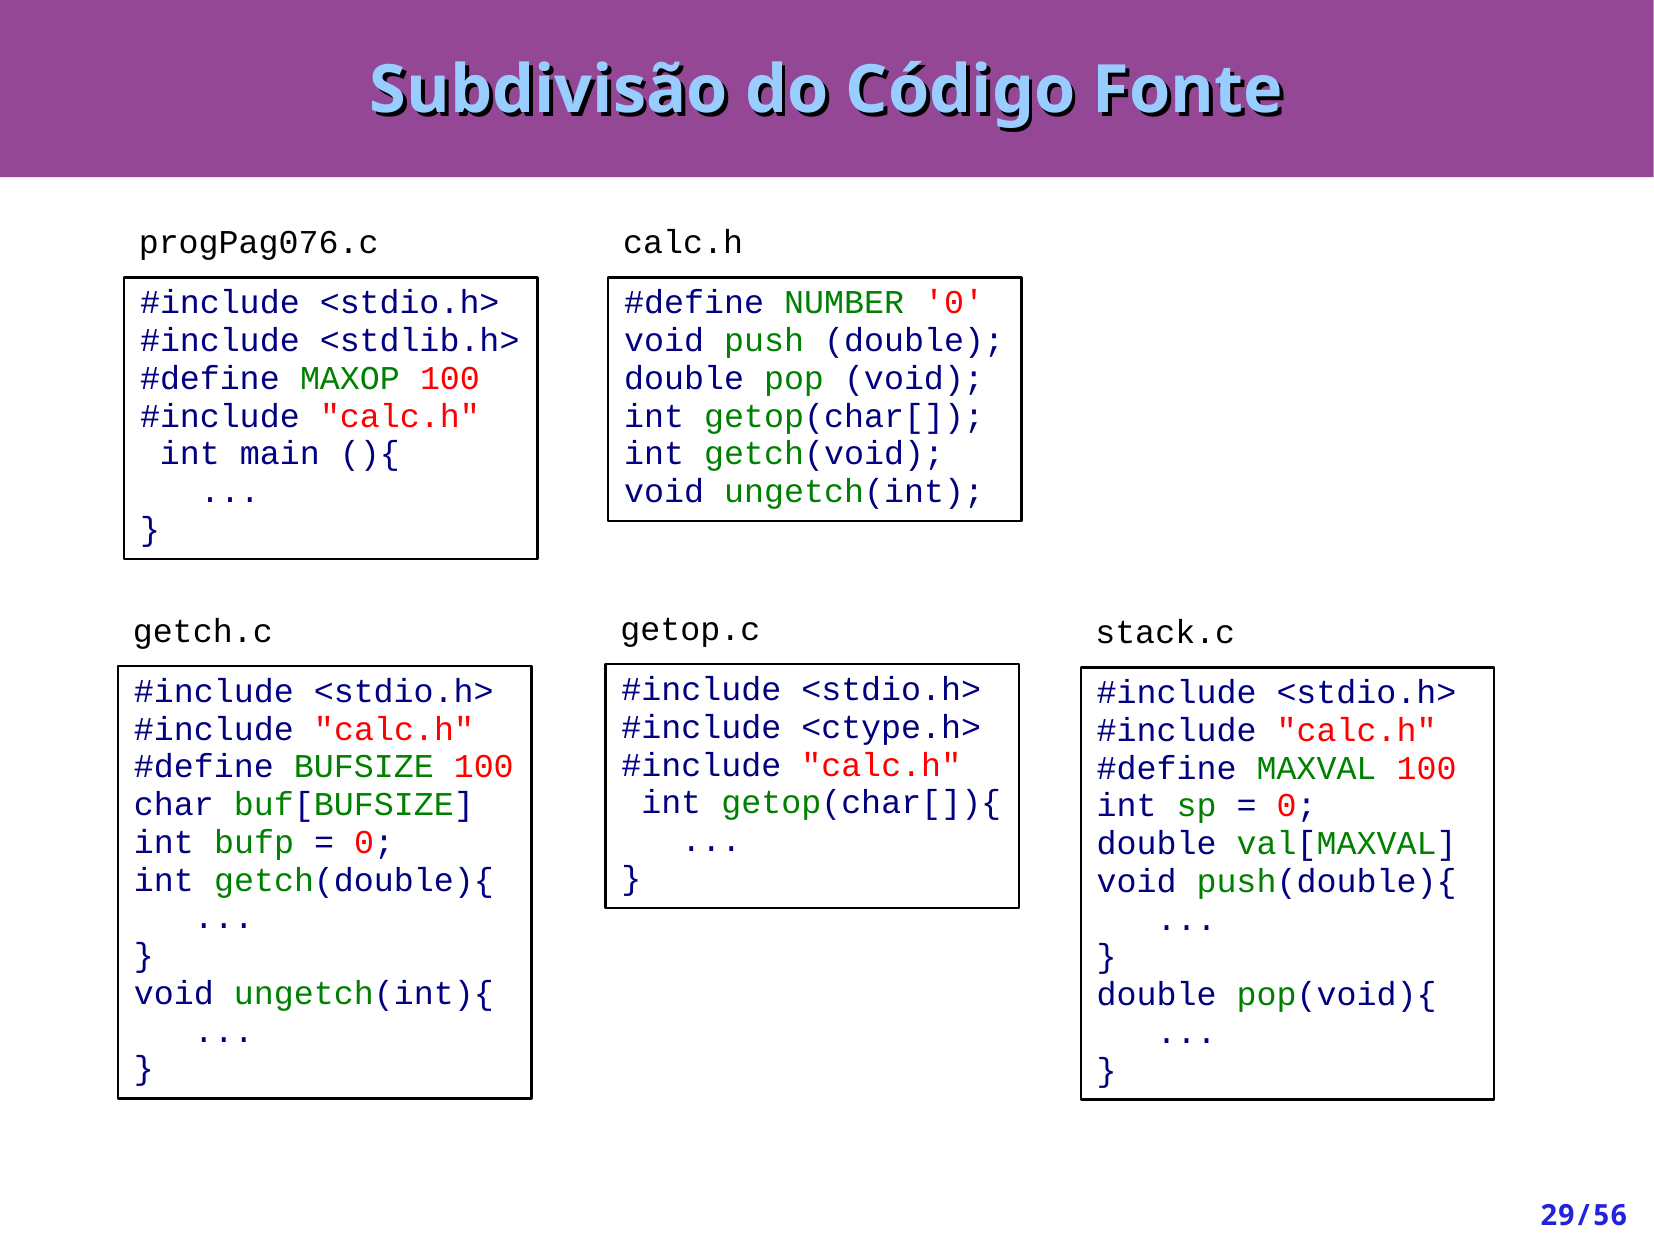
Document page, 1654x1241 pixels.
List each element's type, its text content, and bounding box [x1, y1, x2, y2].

text_box getop.c [604, 604, 783, 660]
text_box getch.c [116, 605, 296, 661]
text_box calc.h [607, 217, 786, 273]
text_box stack.c [1079, 607, 1258, 663]
text_box #include <stdio.h> #include "calc.h" #define BUFSIZE 100 char buf[BUFSIZE] int bufp = 0; int getch(double){ ... } void ungetch(int){ ... } [118, 666, 532, 1099]
text_box #include <stdio.h> #include <stdlib.h> #define MAXOP 100 #include "calc.h" int main (){ ... } [124, 277, 538, 559]
text_box #define NUMBER '0' void push (double); double pop (void); int getop(char[]); int getch(void); void ungetch(int); [608, 277, 1022, 522]
title Subdivisão do Código Fonte [82, 0, 1571, 176]
text_box progPag076.c [122, 217, 532, 273]
text_box #include <stdio.h> #include "calc.h" #define MAXVAL 100 int sp = 0; double val[MAXVAL] void push(double){ ... } double pop(void){ ... } [1080, 667, 1495, 1100]
text_box #include <stdio.h> #include <ctype.h> #include "calc.h" int getop(char[]){ ... } [605, 664, 1019, 908]
